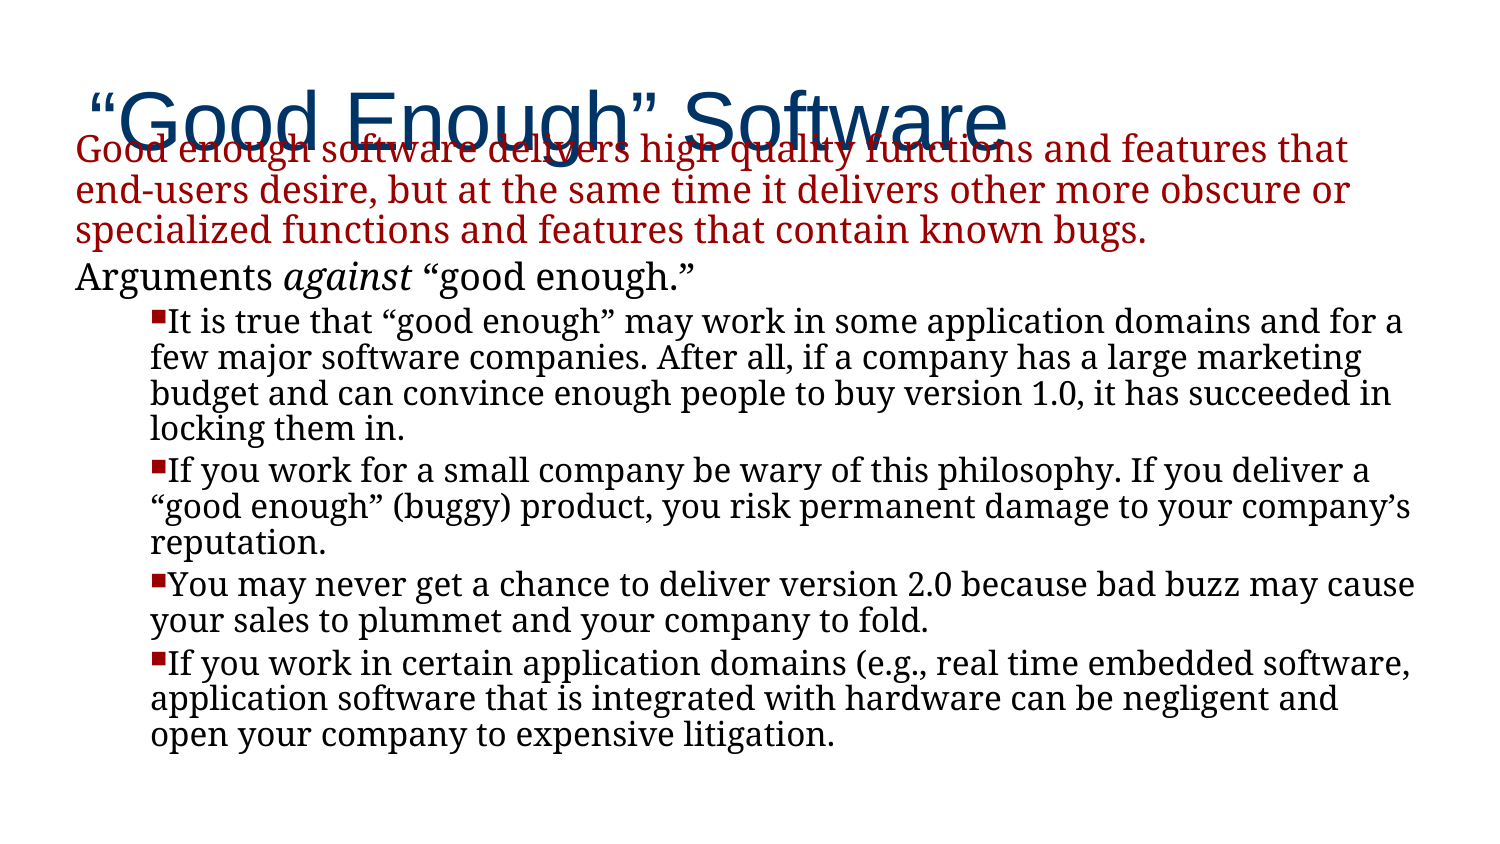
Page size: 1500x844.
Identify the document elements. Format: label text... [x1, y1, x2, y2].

title “Good Enough” Software [75, 33, 1425, 166]
subtitle Good enough software delivers high quality functions and features that end-users desire, but at the same time it delivers other more obscure or specialized functions and features that contain known bugs. Arguments against “good enough.” It is true that “good enough” may work in some application domains and for a few major software companies. After all, if a company has a large marketing budget and can convince enough people to buy version 1.0, it has succeeded in locking them in. If you work for a small company be wary of this philosophy. If you deliver a “good enough” (buggy) product, you risk permanent damage to your company’s reputation. You may never get a chance to deliver version 2.0 because bad buzz may cause your sales to plummet and your company to fold. If you work in certain application domains (e.g., real time embedded software, application software that is integrated with hardware can be negligent and open your company to expensive litigation. [75, 166, 1425, 719]
